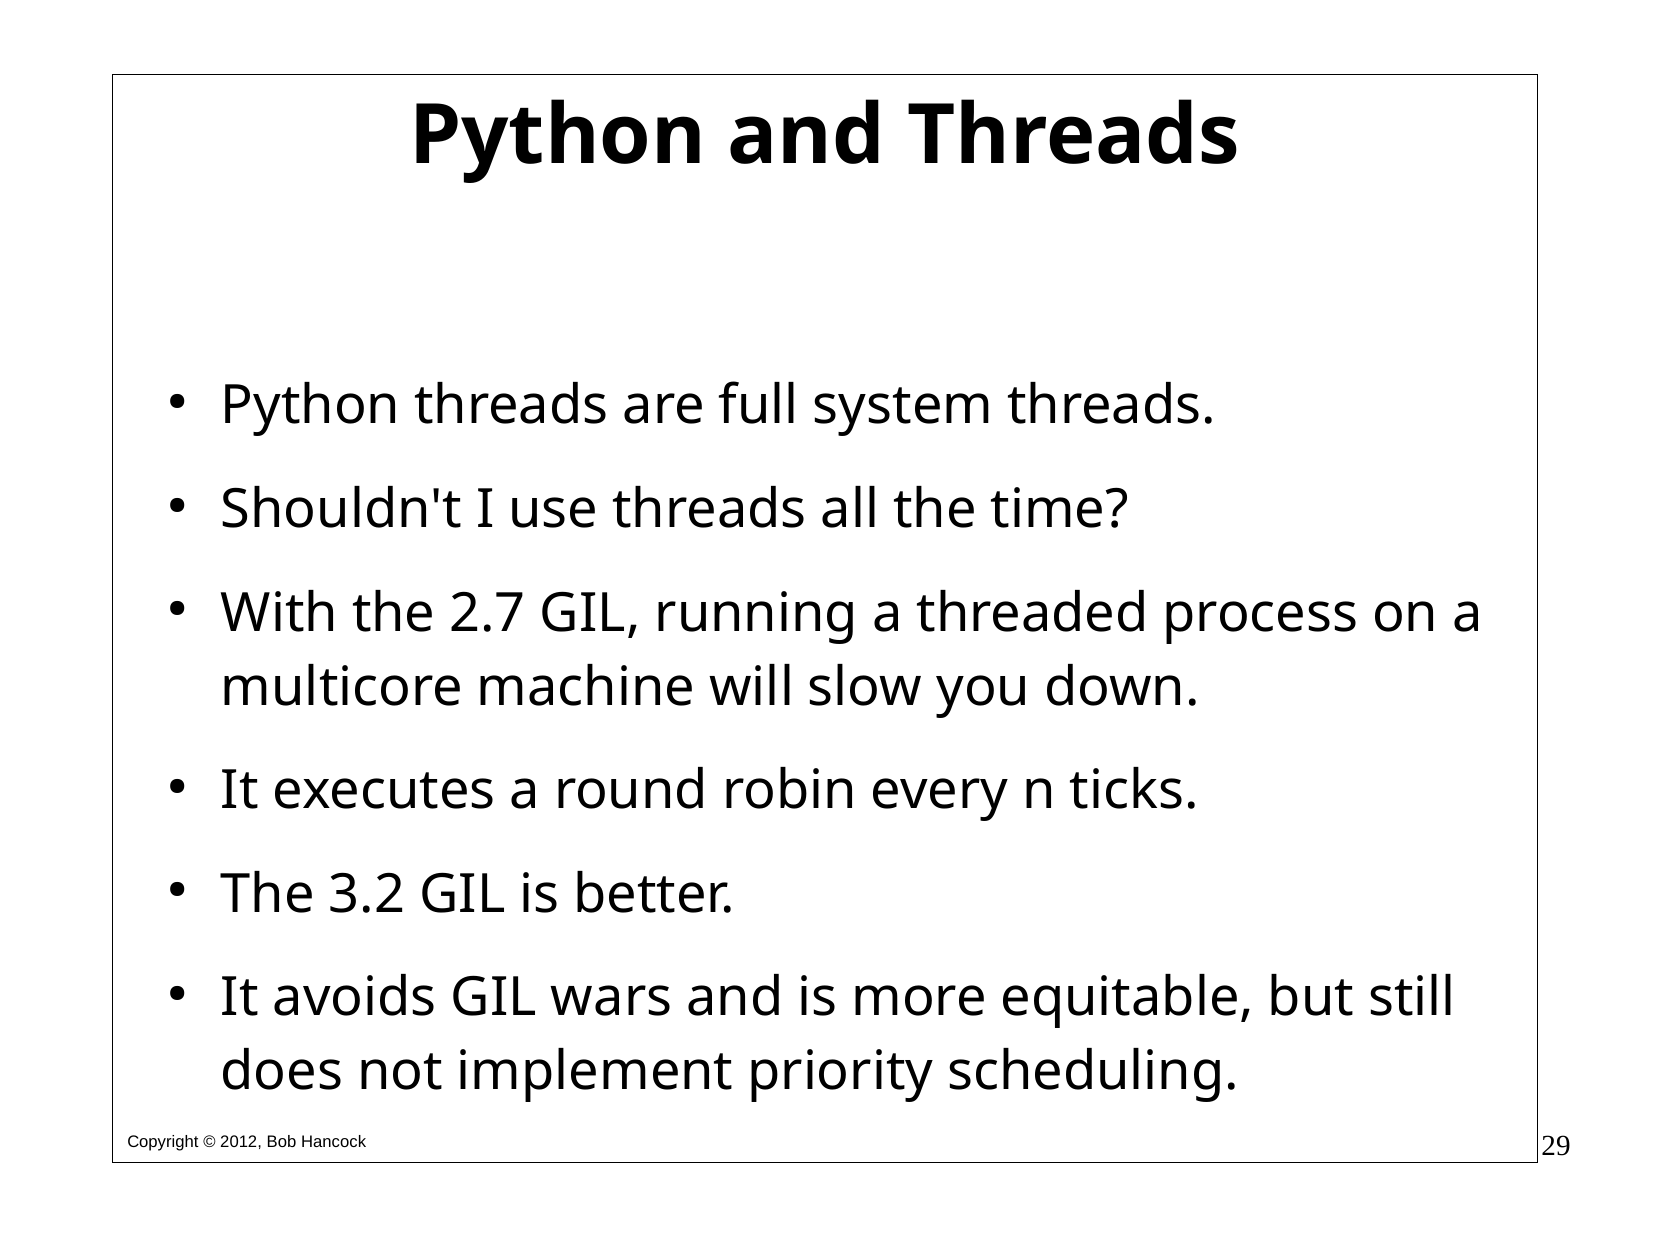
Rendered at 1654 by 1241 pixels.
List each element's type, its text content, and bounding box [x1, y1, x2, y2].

title Python and Threads [112, 75, 1538, 188]
text_box Copyright © 2012, Bob Hancock [112, 1125, 382, 1159]
list Python threads are full system threads. Shouldn't I use threads all the time? With the 2.7 GIL, running a threaded process on a multicore machine will slow you down. It executes a round robin every n ticks. The 3.2 GIL is better. It avoids GIL wars and is more equitable, but still does not implement priority scheduling. [150, 262, 1501, 1126]
